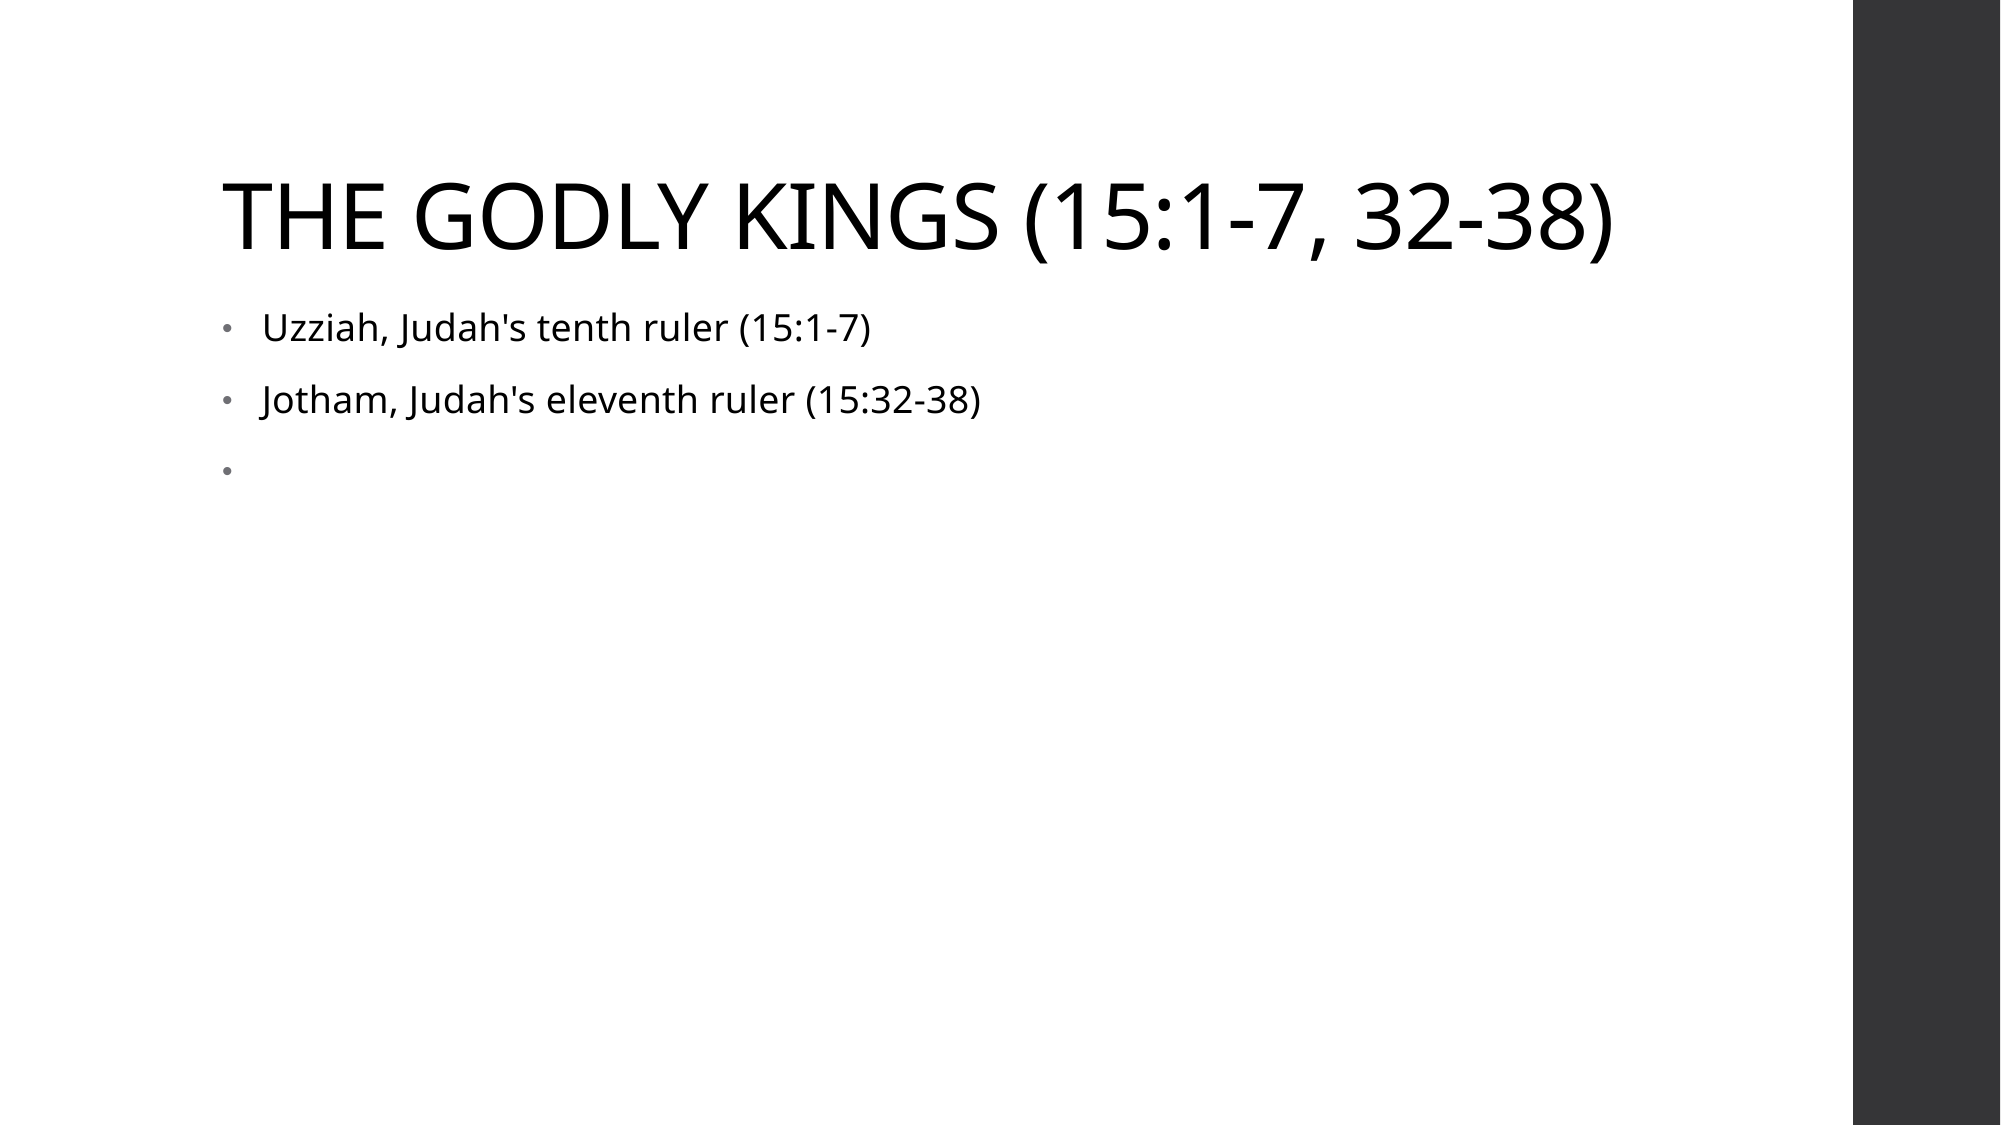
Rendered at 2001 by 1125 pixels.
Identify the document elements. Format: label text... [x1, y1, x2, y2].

list Uzziah, Judah's tenth ruler (15:1-7) Jotham, Judah's eleventh ruler (15:32-38) [206, 299, 1617, 1014]
title THE GODLY KINGS (15:1-7, 32-38) [206, 60, 1797, 278]
